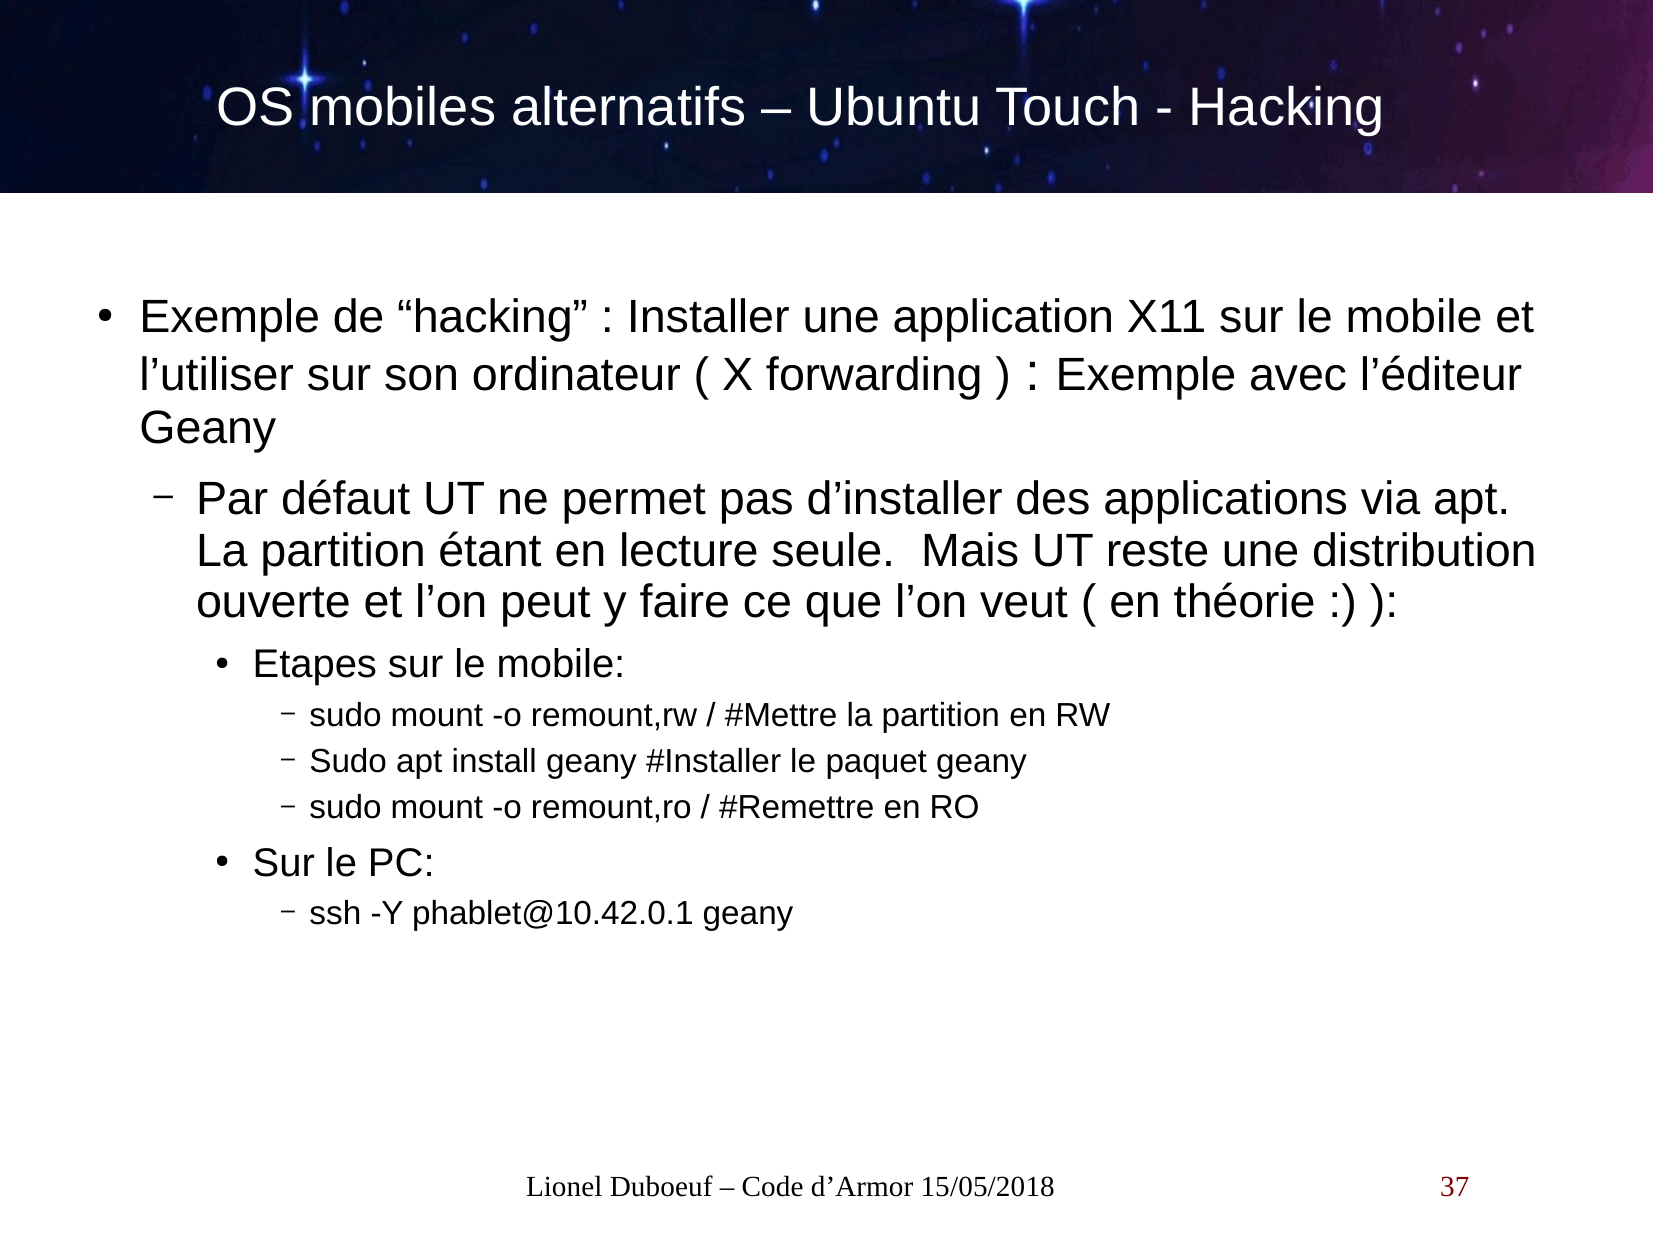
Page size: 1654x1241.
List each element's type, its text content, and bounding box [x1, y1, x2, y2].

title OS mobiles alternatifs – Ubuntu Touch - Hacking [57, 2, 1546, 211]
picture [0, 0, 1653, 193]
list Exemple de “hacking” : Installer une application X11 sur le mobile et l’utiliser sur son ordinateur ( X forwarding ) : Exemple avec l’éditeur Geany Par défaut UT ne permet pas d’installer des applications via apt. La partition étant en lecture seule. Mais UT reste une distribution ouverte et l’on peut y faire ce que l’on veut ( en théorie :) ): Etapes sur le mobile: sudo mount -o remount,rw / #Mettre la partition en RW Sudo apt install geany #Installer le paquet geany sudo mount -o remount,ro / #Remettre en RO Sur le PC: ssh -Y phablet@10.42.0.1 geany [82, 290, 1571, 1010]
